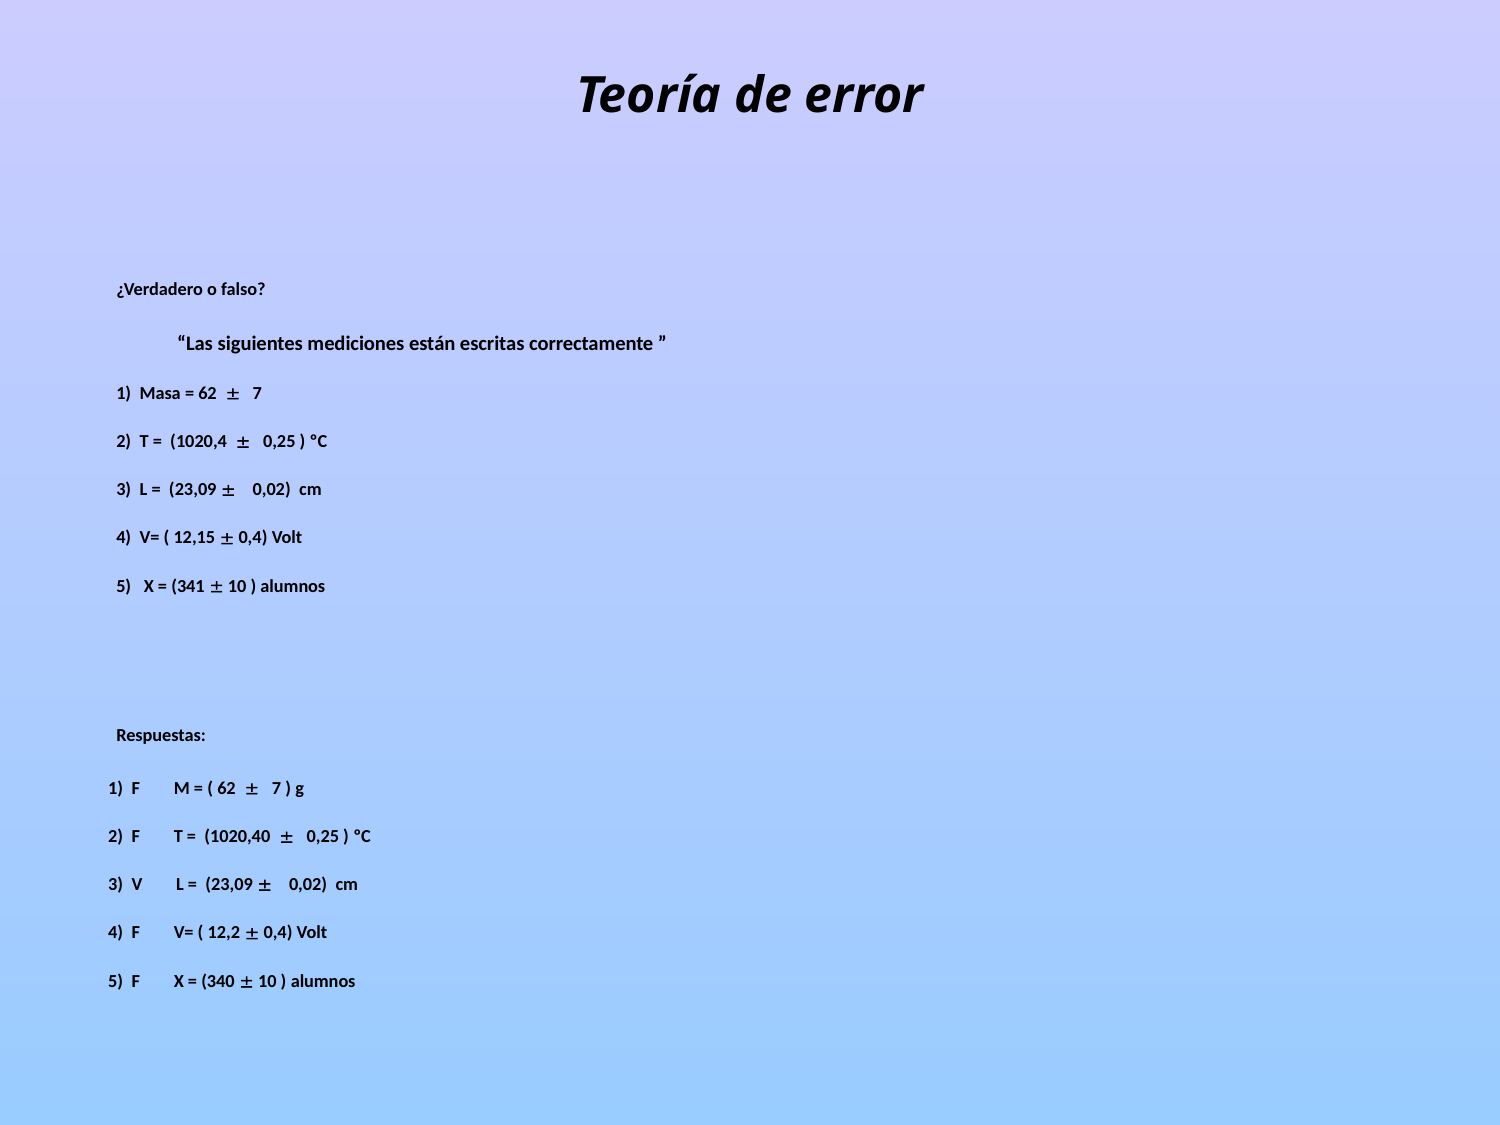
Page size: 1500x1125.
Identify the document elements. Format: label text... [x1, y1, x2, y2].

list ¿Verdadero o falso? “Las siguientes mediciones están escritas correctamente ” 1) Masa = 62  7 2) T = (1020,4  0,25 ) ºC 3) L = (23,09  0,02) cm 4) V= ( 12,15  0,4) Volt 5) X = (341  10 ) alumnos Respuestas: 1) F M = ( 62  7 ) g 2) F T = (1020,40  0,25 ) ºC 3) V L = (23,09  0,02) cm 4) F V= ( 12,2  0,4) Volt 5) F X = (340  10 ) alumnos [70, 269, 1421, 1012]
title Teoría de error [75, 45, 1426, 141]
